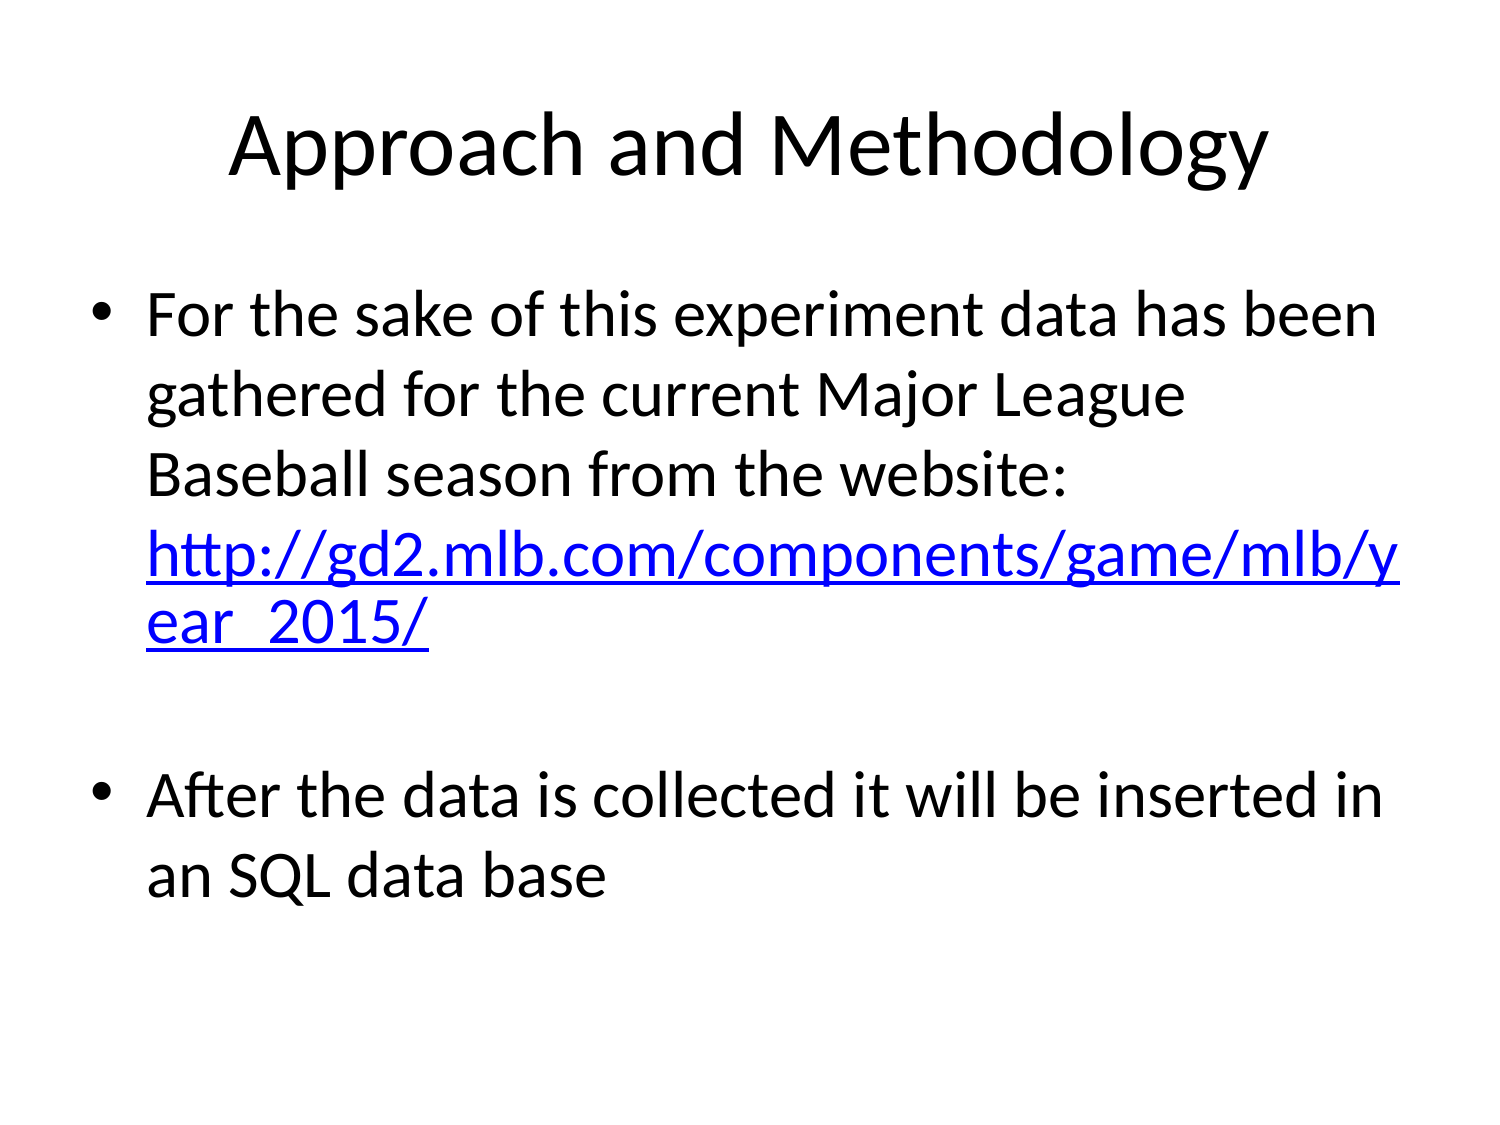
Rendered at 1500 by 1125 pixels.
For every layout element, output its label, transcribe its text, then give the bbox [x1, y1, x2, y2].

title Approach and Methodology [75, 45, 1425, 233]
list For the sake of this experiment data has been gathered for the current Major League Baseball season from the website: http://gd2.mlb.com/components/game/mlb/year_2015/ After the data is collected it will be inserted in an SQL data base [75, 262, 1425, 1005]
